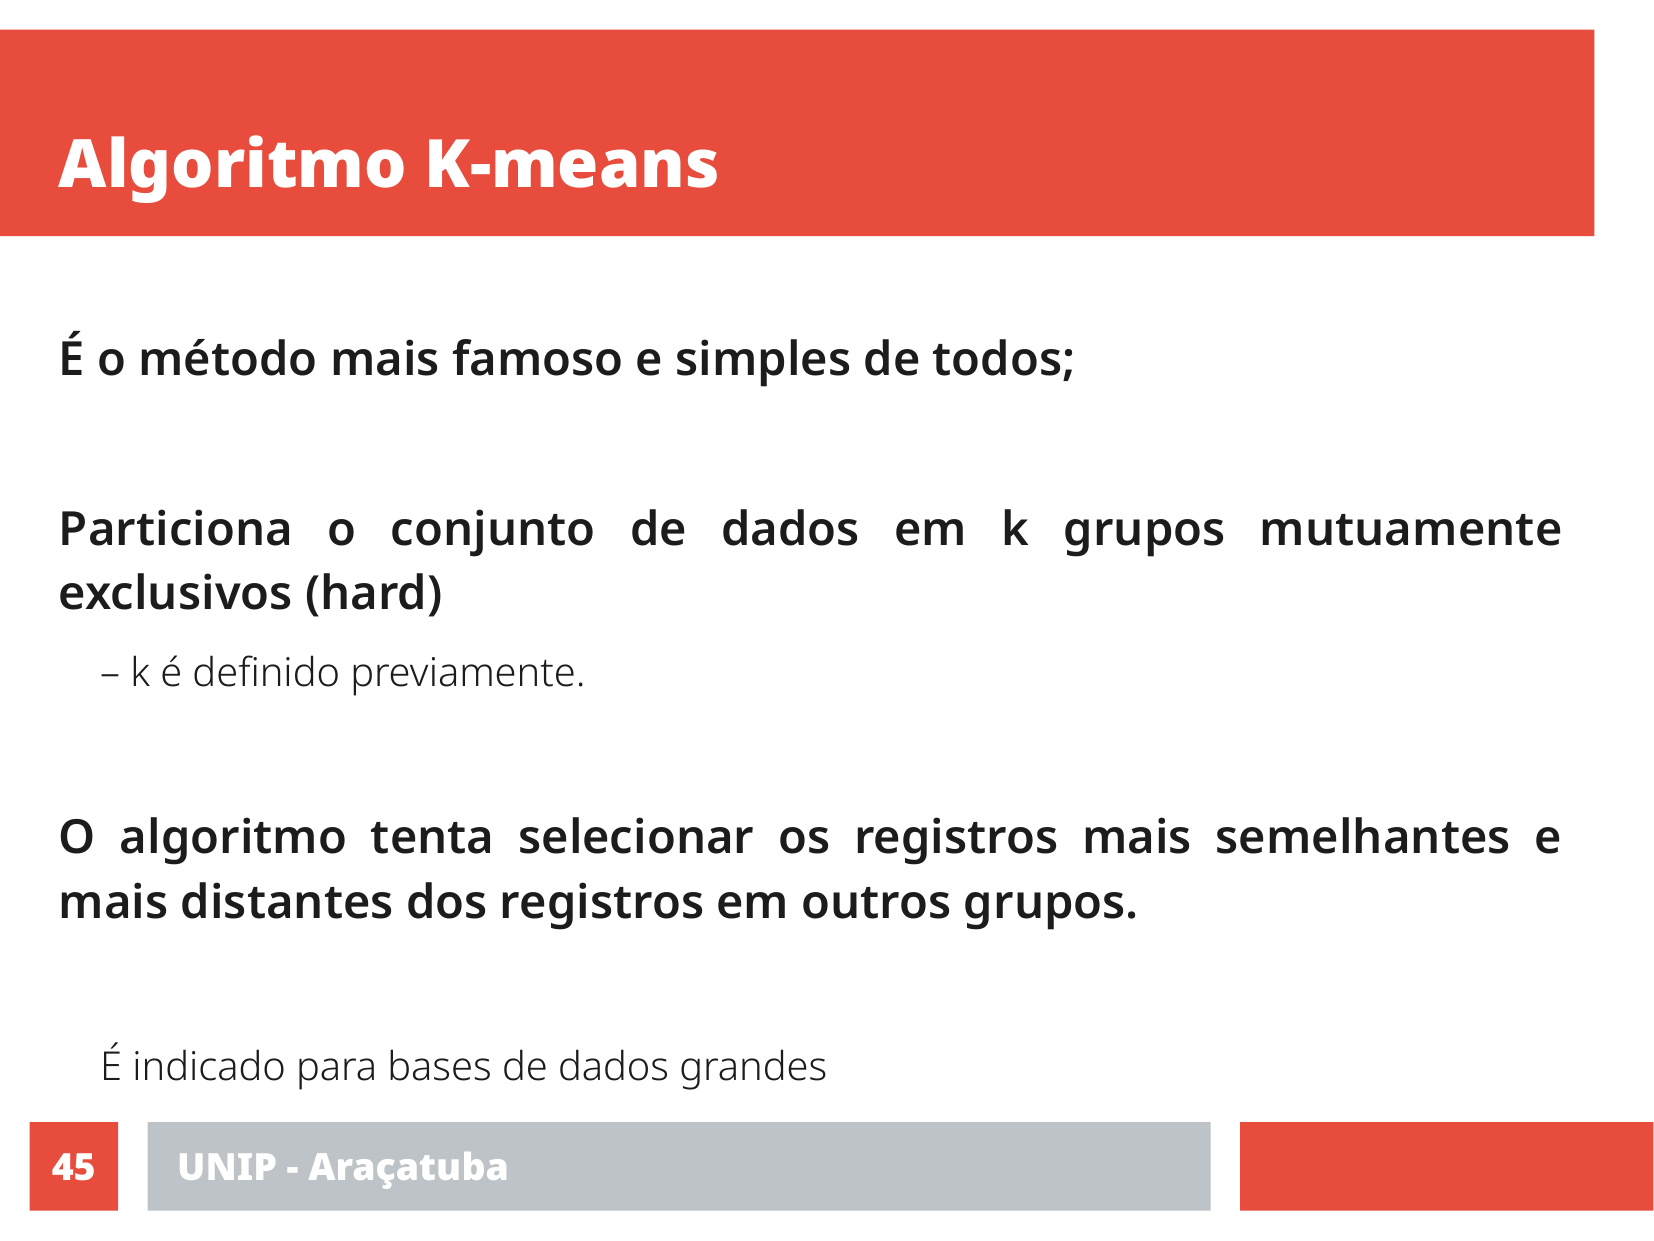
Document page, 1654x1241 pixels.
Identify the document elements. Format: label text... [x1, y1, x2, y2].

title Algoritmo K-means [59, 59, 1595, 207]
list É o método mais famoso e simples de todos; Particiona o conjunto de dados em k grupos mutuamente exclusivos (hard) – k é definido previamente. O algoritmo tenta selecionar os registros mais semelhantes e mais distantes dos registros em outros grupos. É indicado para bases de dados grandes [59, 324, 1565, 1093]
